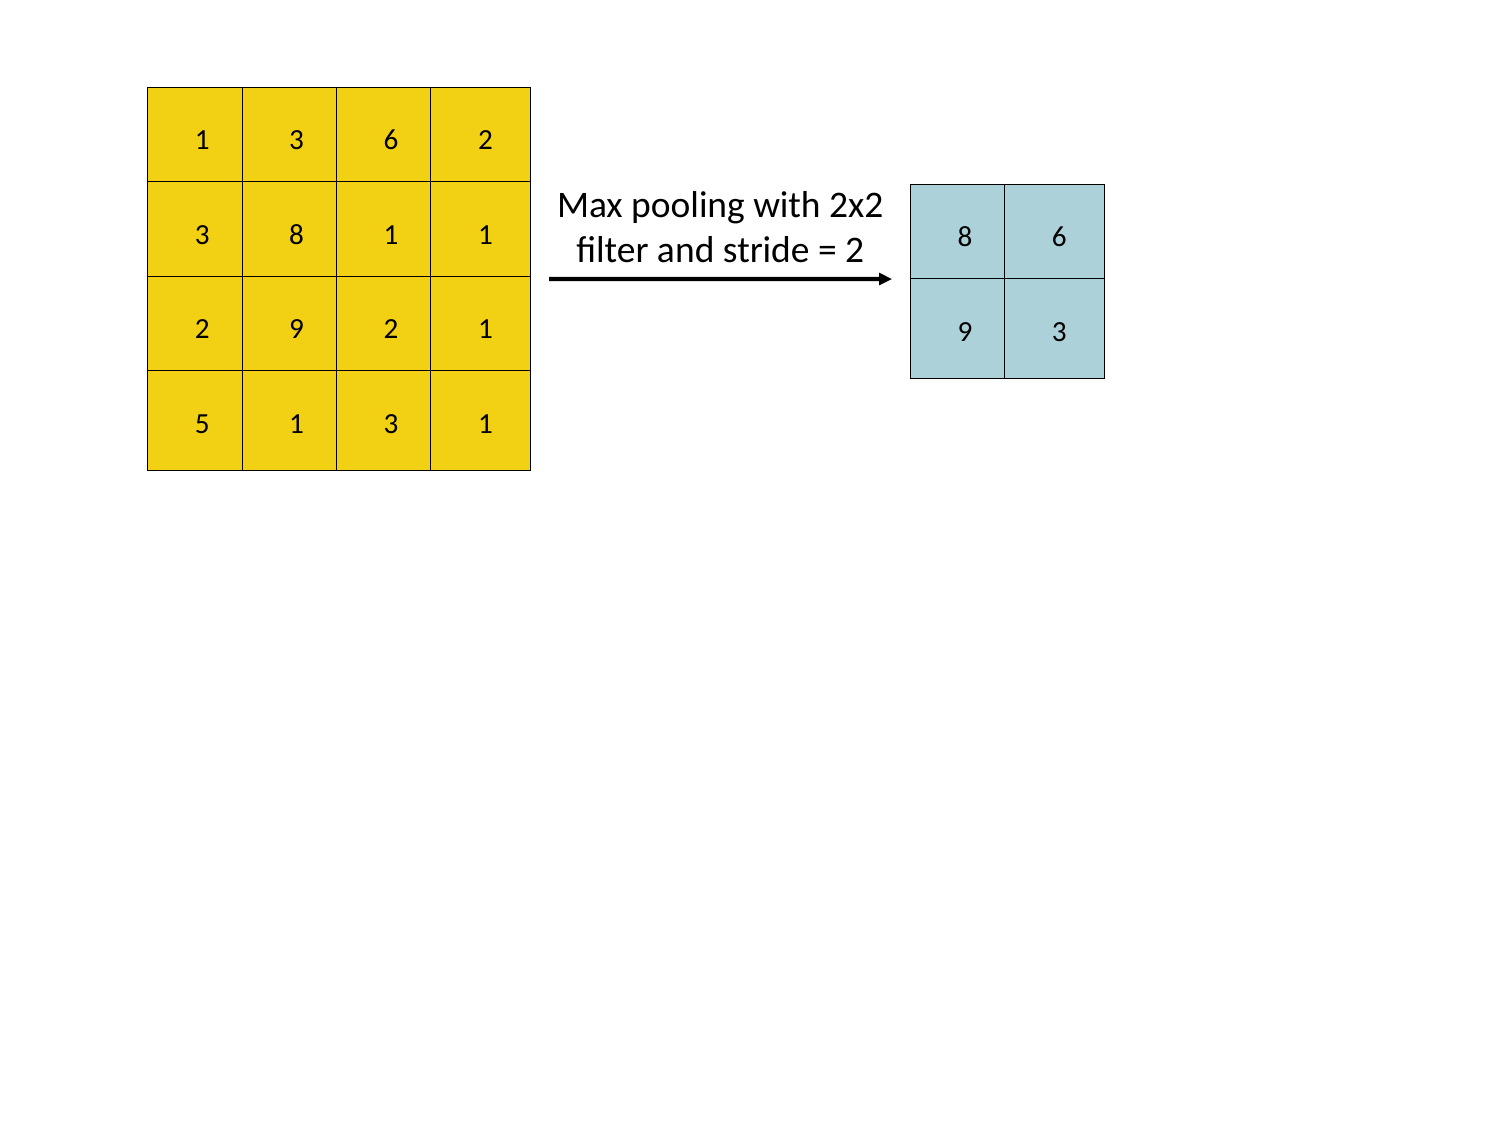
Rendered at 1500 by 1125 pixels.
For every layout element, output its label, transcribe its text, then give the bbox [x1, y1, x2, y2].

text_box 6 [336, 87, 430, 181]
text_box 1 [147, 87, 242, 181]
text_box 1 [242, 370, 336, 471]
text_box 2 [147, 276, 242, 370]
text_box 3 [336, 370, 430, 471]
text_box 6 [1004, 184, 1105, 278]
text_box 1 [336, 181, 430, 276]
text_box Max pooling with 2x2 filter and stride = 2 [537, 172, 904, 278]
text_box 9 [242, 276, 336, 370]
text_box 8 [242, 181, 336, 276]
text_box 2 [430, 87, 531, 181]
text_box 1 [430, 181, 531, 276]
text_box 5 [147, 370, 242, 471]
text_box 2 [336, 276, 430, 370]
text_box 1 [430, 276, 531, 370]
text_box 3 [242, 87, 336, 181]
text_box 3 [147, 181, 242, 276]
text_box 3 [1004, 278, 1105, 379]
text_box 8 [910, 184, 1004, 278]
text_box 1 [430, 370, 531, 471]
text_box 9 [910, 278, 1004, 379]
